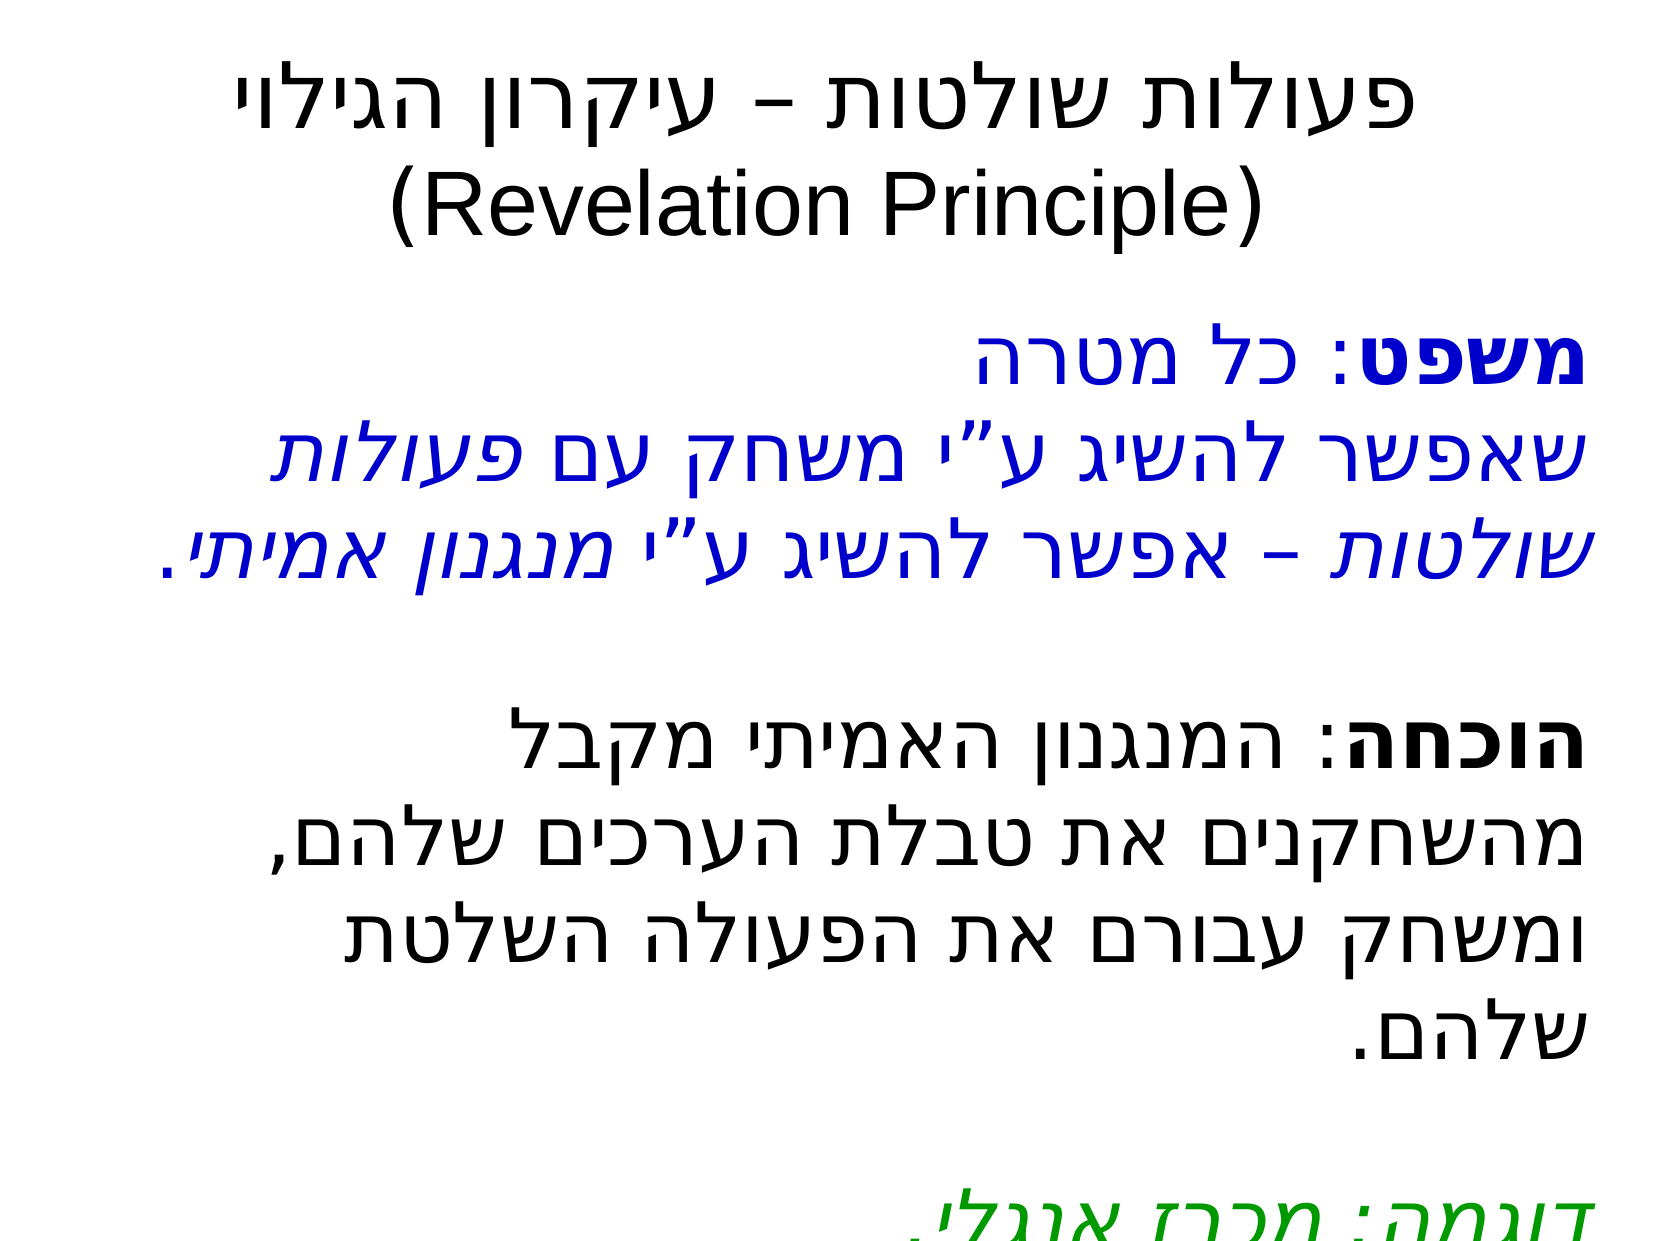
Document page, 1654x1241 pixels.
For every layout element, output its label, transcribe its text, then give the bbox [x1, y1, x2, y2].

title פעולות שולטות – עיקרון הגילוי (Revelation Principle) [82, 44, 1571, 256]
text_box משפט: כל מטרה שאפשר להשיג ע”י משחק עם פעולות שולטות – אפשר להשיג ע”י מנגנון אמיתי. הוכחה: המנגנון האמיתי מקבל מהשחקנים את טבלת הערכים שלהם, ומשחק עבורם את הפעולה השלטת שלהם. דוגמה: מכרז אנגלי. [105, 300, 1606, 1144]
